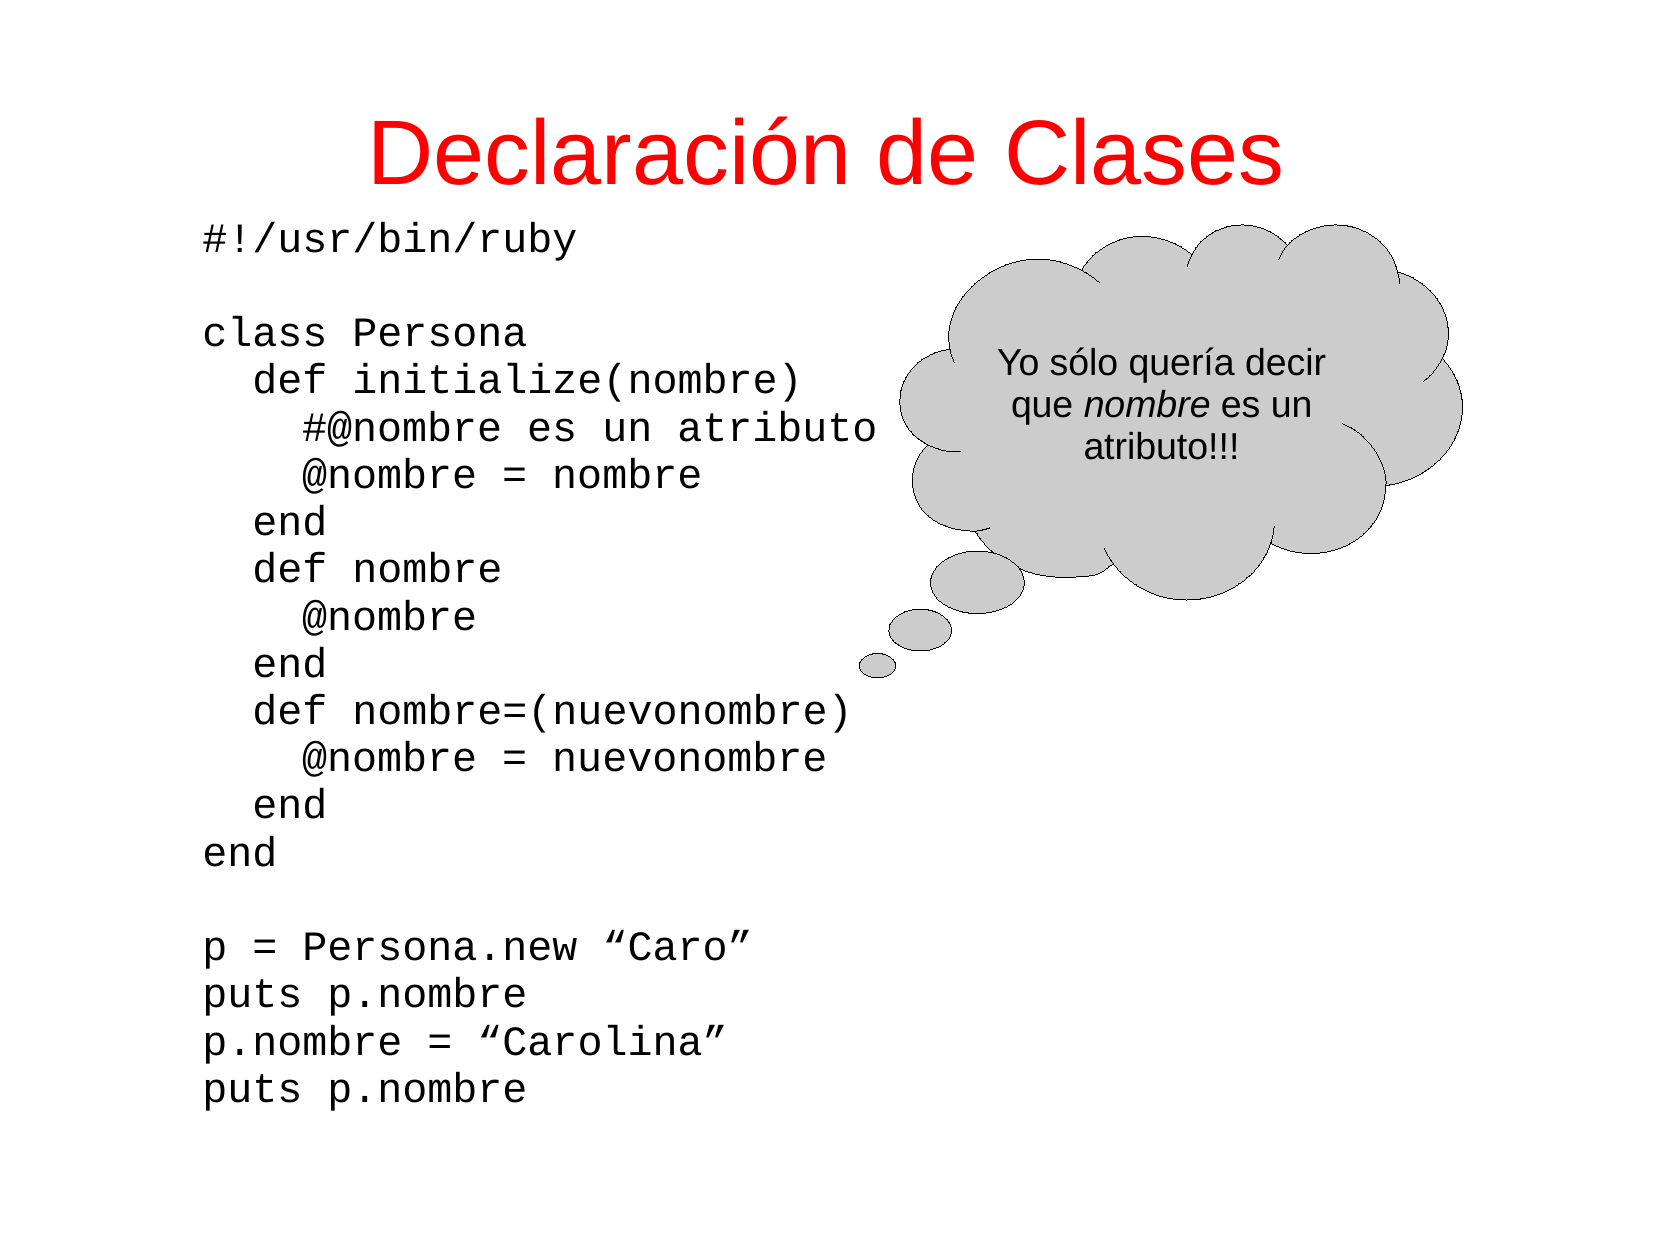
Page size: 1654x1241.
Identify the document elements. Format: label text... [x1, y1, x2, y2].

text_box Yo sólo quería decir que nombre es un atributo!!! [888, 609, 952, 651]
title Declaración de Clases [82, 49, 1571, 257]
text_box Yo sólo quería decir que nombre es un atributo!!! [899, 224, 1463, 614]
text_box #!/usr/bin/ruby class Persona def initialize(nombre) #@nombre es un atributo @nombre = nombre end def nombre @nombre end def nombre=(nuevonombre) @nombre = nuevonombre end end p = Persona.new “Caro” puts p.nombre p.nombre = “Carolina” puts p.nombre [187, 209, 1463, 1223]
